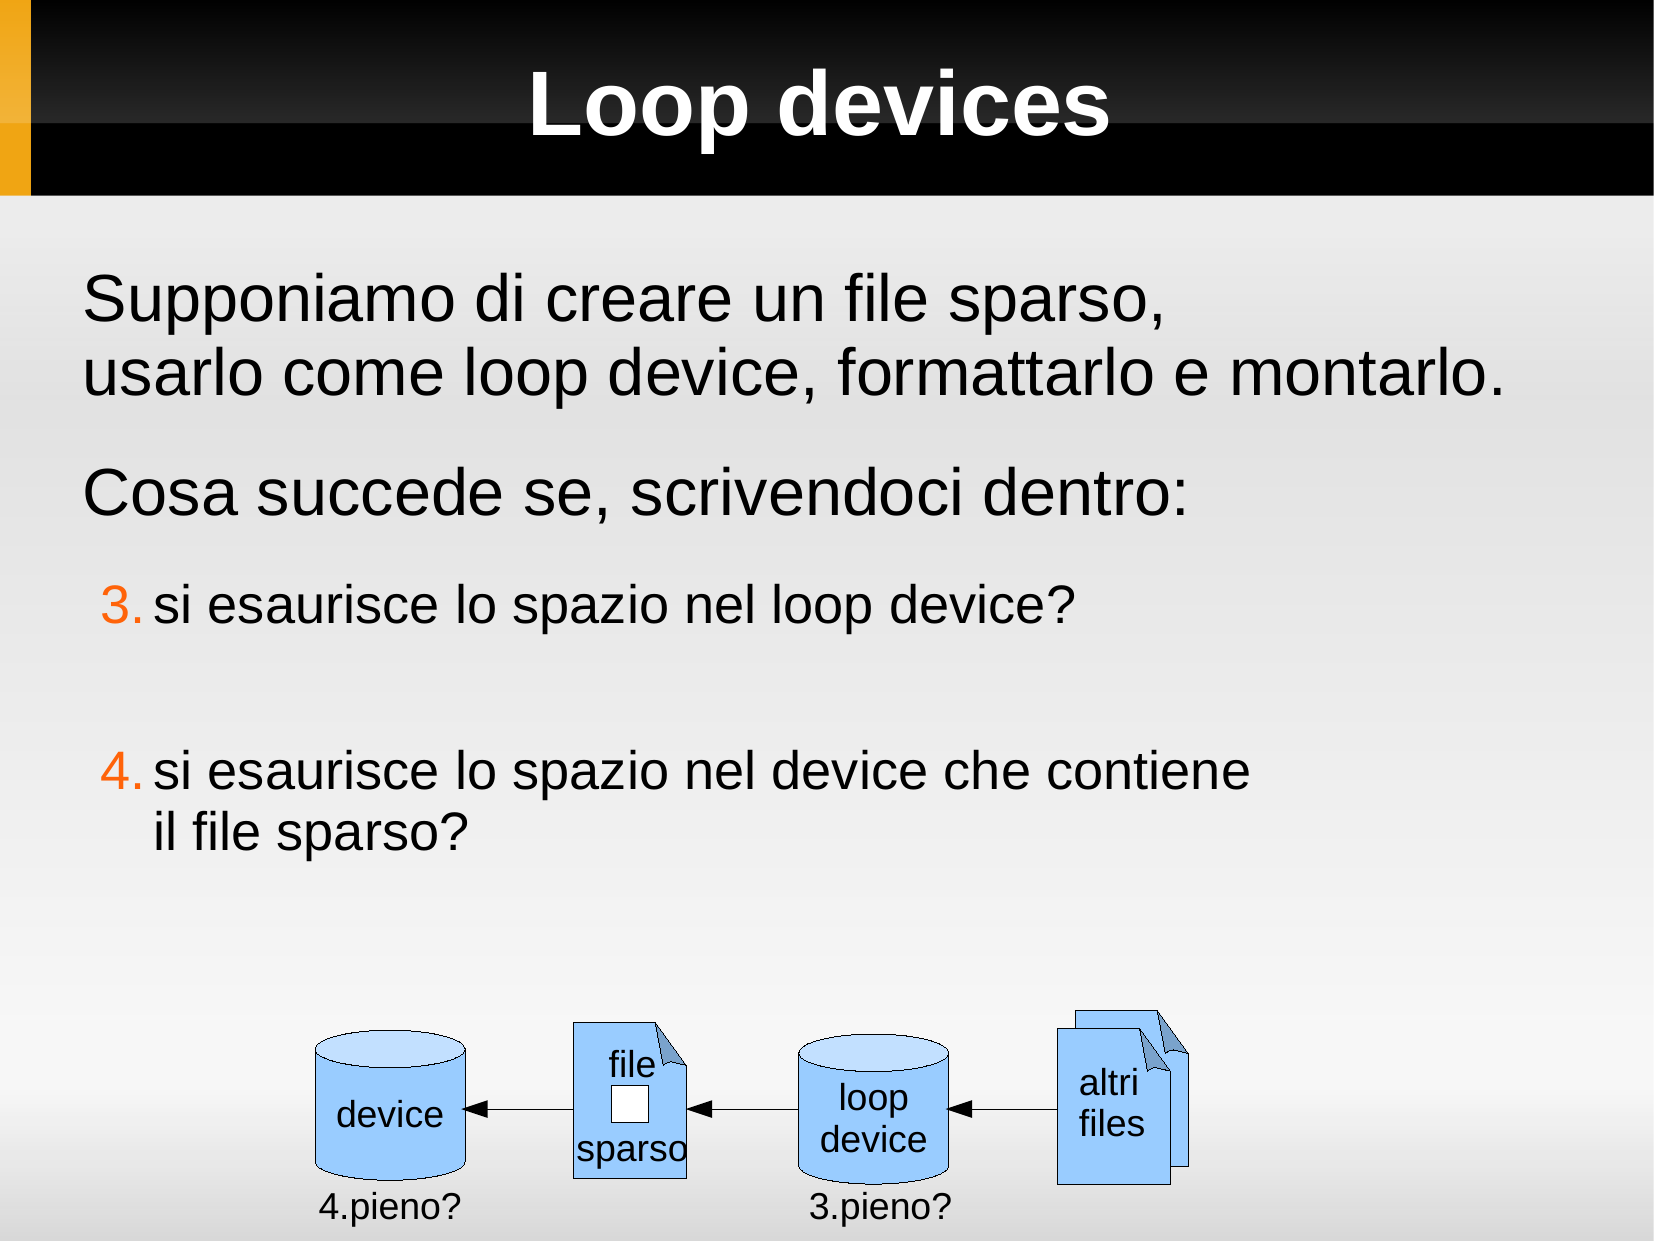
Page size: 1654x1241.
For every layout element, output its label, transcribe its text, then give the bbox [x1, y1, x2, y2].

picture [0, 0, 1654, 1241]
text_box file sparso [561, 1036, 704, 1178]
text_box loop device [798, 1054, 949, 1178]
text_box [1057, 1010, 1189, 1185]
title Loop devices [76, 0, 1565, 208]
text_box device [315, 1050, 466, 1178]
text_box 3.pieno? [793, 1178, 967, 1235]
text_box altri files [1064, 1053, 1161, 1153]
text_box [573, 1022, 666, 1036]
text_box 4.pieno? [303, 1178, 477, 1235]
list Supponiamo di creare un file sparso, usarlo come loop device, formattarlo e montarlo. Cosa succede se, scrivendoci dentro: si esaurisce lo spazio nel loop device? si esaurisce lo spazio nel device che contiene il file sparso? [82, 260, 1571, 923]
